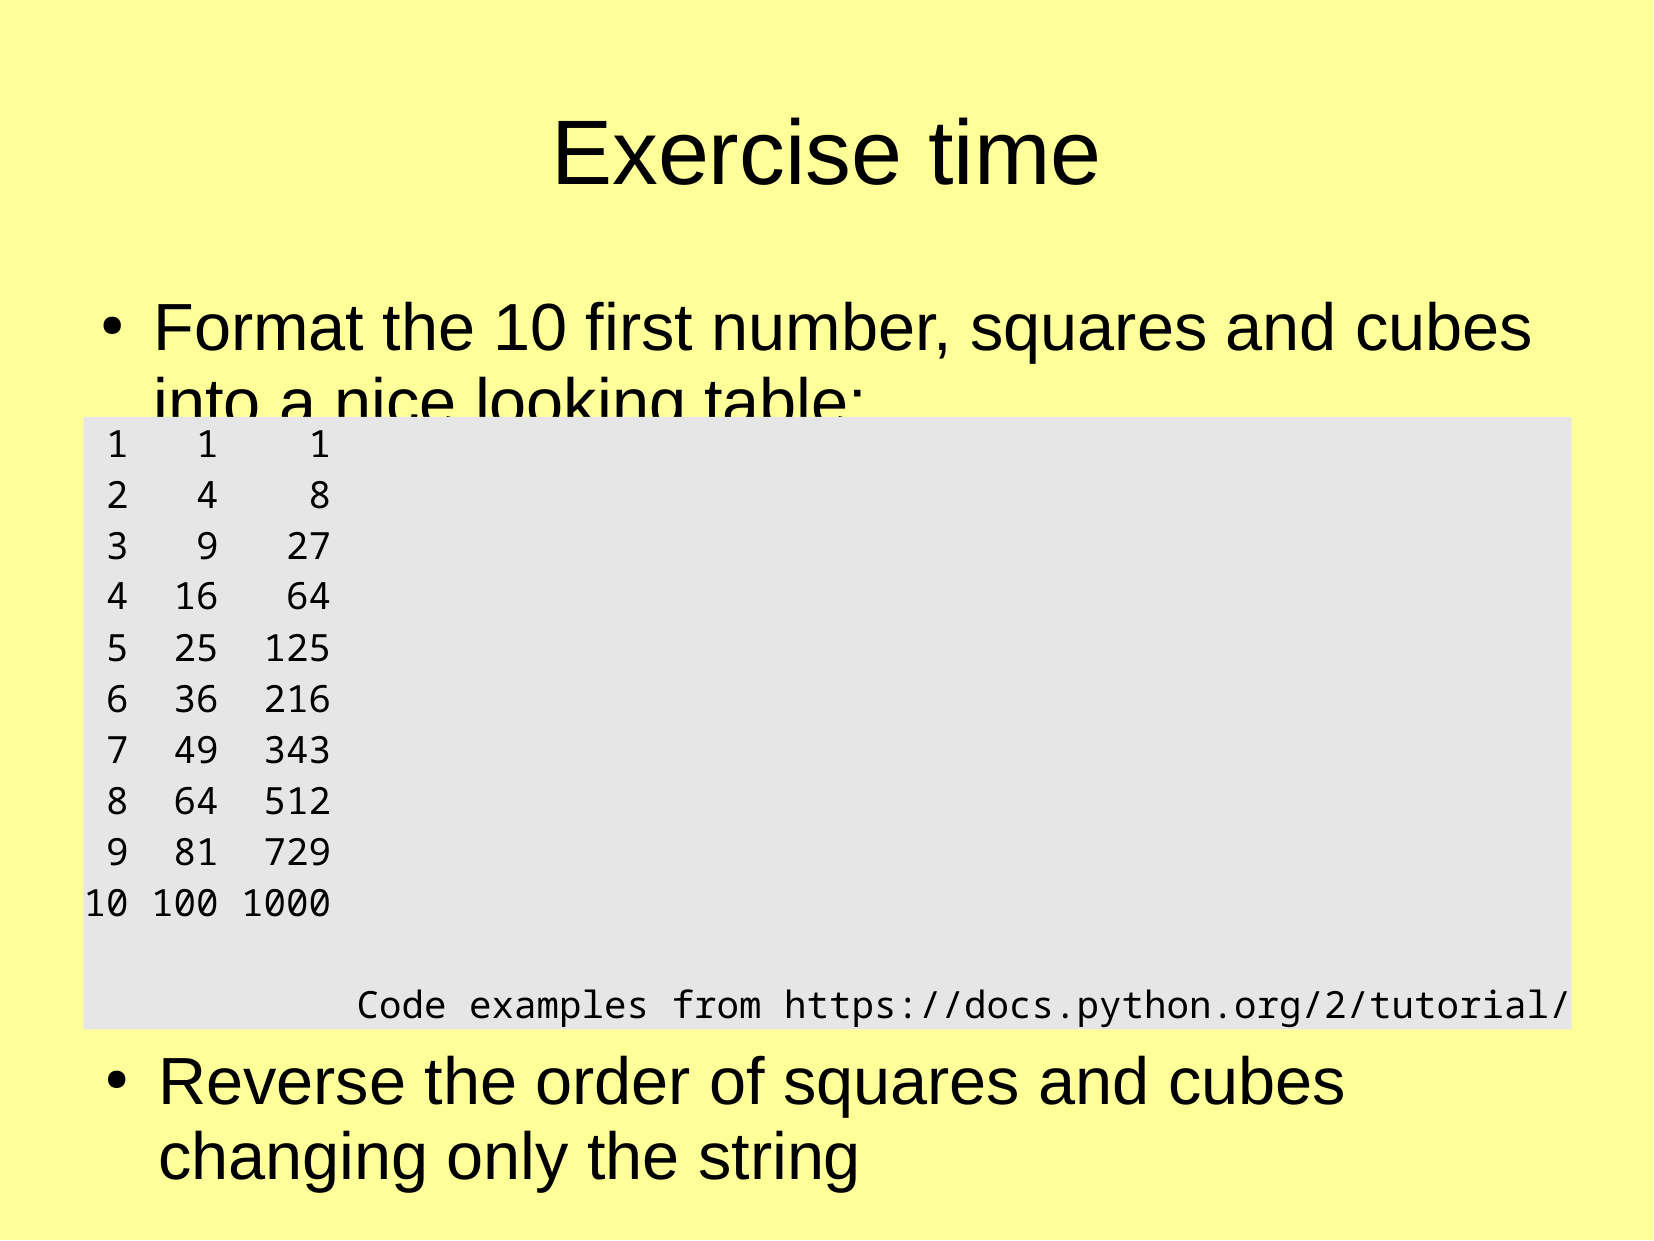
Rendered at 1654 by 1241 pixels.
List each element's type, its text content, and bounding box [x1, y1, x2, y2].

list Reverse the order of squares and cubes changing only the string [87, 1044, 1576, 1241]
text_box 1 1 1 2 4 8 3 9 27 4 16 64 5 25 125 6 36 216 7 49 343 8 64 512 9 81 729 10 100 1000 Code examples from https://docs.python.org/2/tutorial/ [83, 449, 1572, 997]
title Exercise time [82, 49, 1571, 257]
list Format the 10 first number, squares and cubes into a nice looking table: [82, 290, 1571, 488]
